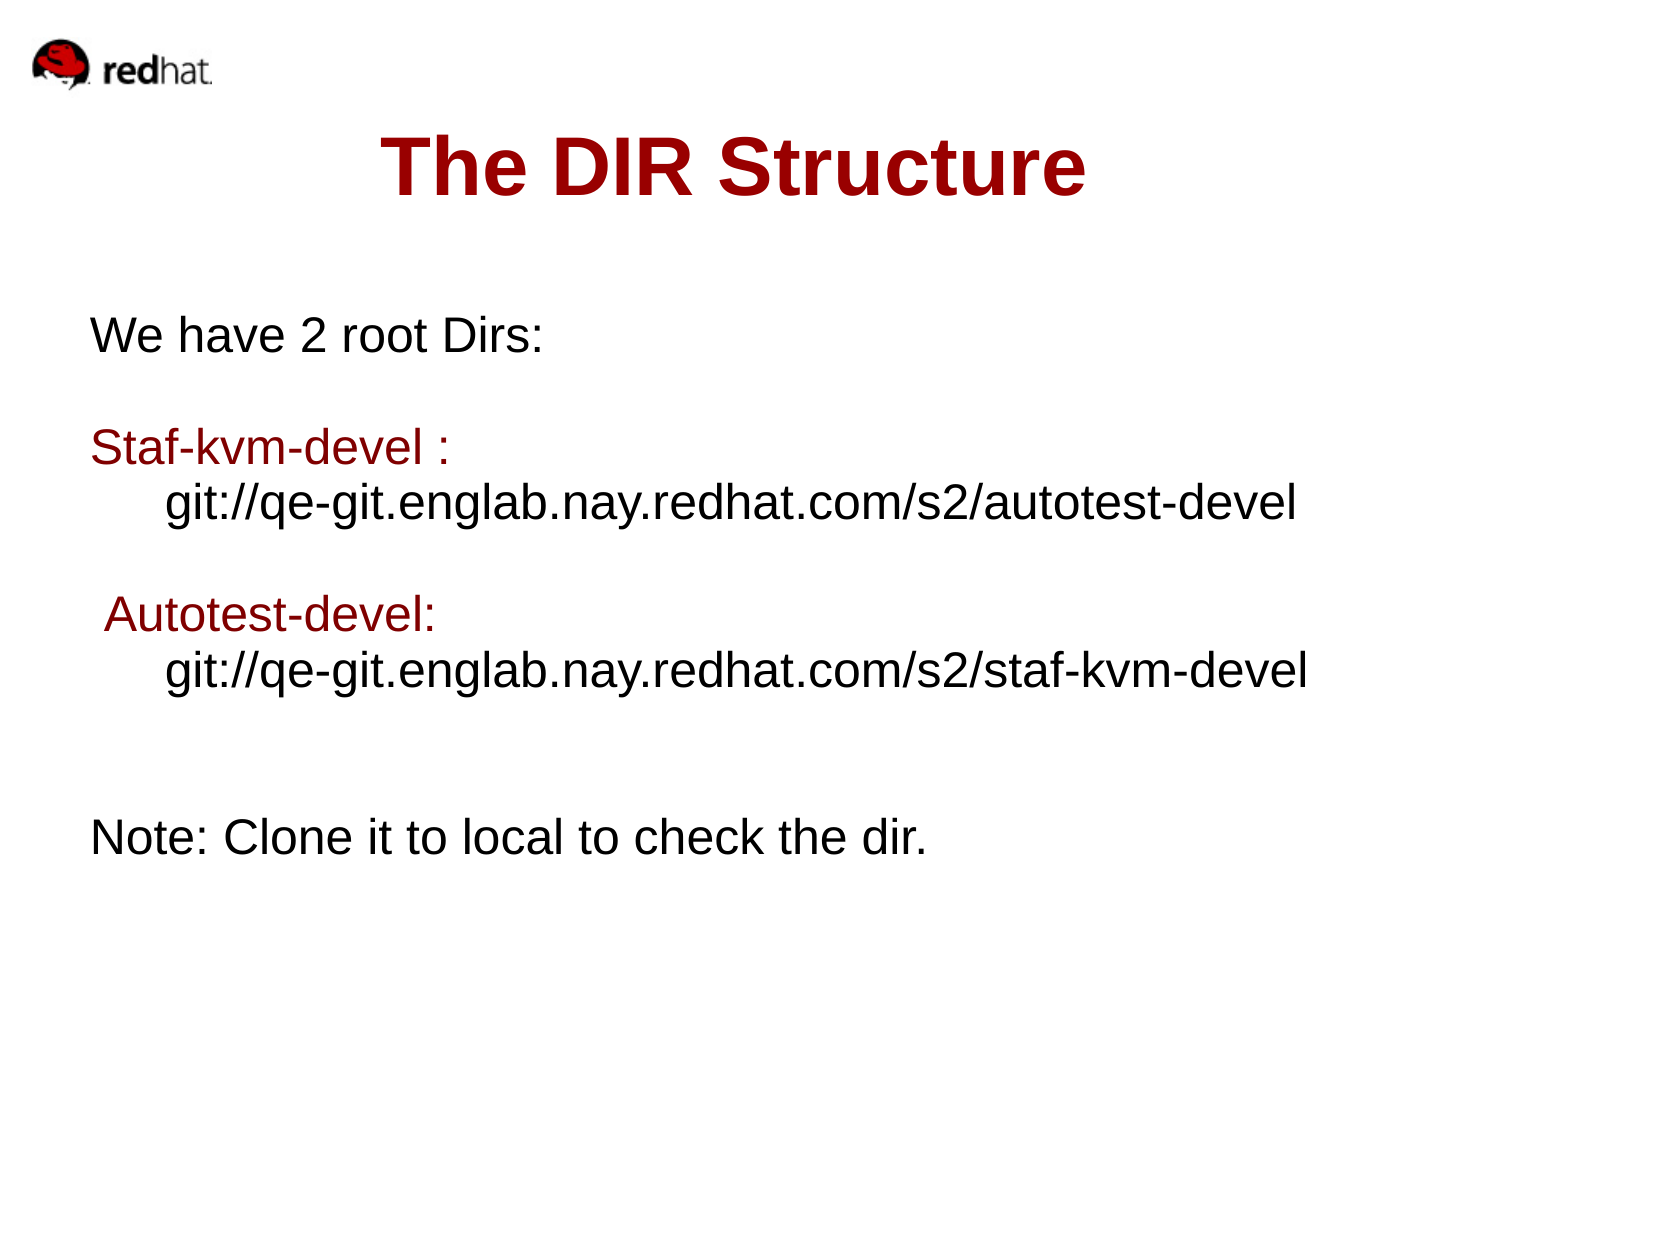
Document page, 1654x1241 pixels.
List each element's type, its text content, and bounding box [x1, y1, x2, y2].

text_box The DIR Structure [150, 112, 1313, 226]
text_box We have 2 root Dirs: Staf-kvm-devel : git://qe-git.englab.nay.redhat.com/s2/autotest-devel Autotest-devel: git://qe-git.englab.nay.redhat.com/s2/staf-kvm-devel Note: Clone it to local to check the dir. [75, 300, 1606, 873]
picture [31, 37, 212, 98]
